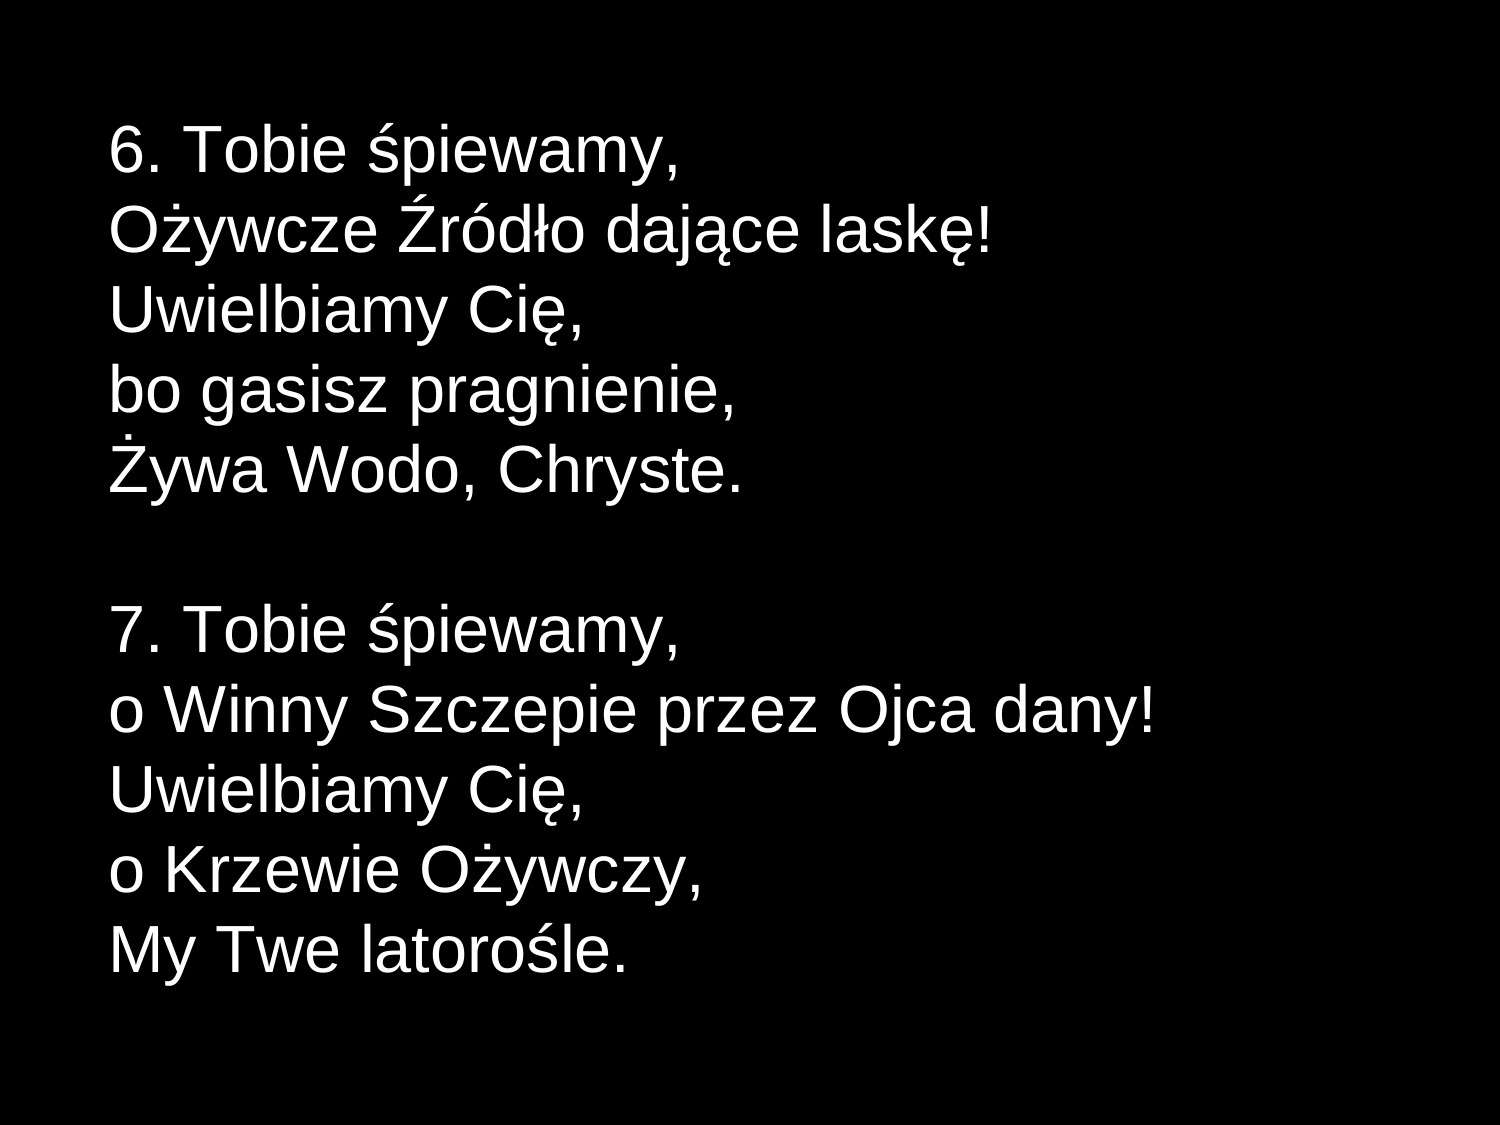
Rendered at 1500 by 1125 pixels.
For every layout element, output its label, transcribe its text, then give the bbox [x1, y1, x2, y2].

text_box 6. Tobie śpiewamy, Ożywcze Źródło dające laskę! Uwielbiamy Cię, bo gasisz pragnienie, Żywa Wodo, Chryste. 7. Tobie śpiewamy, o Winny Szczepie przez Ojca dany! Uwielbiamy Cię, o Krzewie Ożywczy, My Twe latorośle. [93, 98, 1465, 994]
